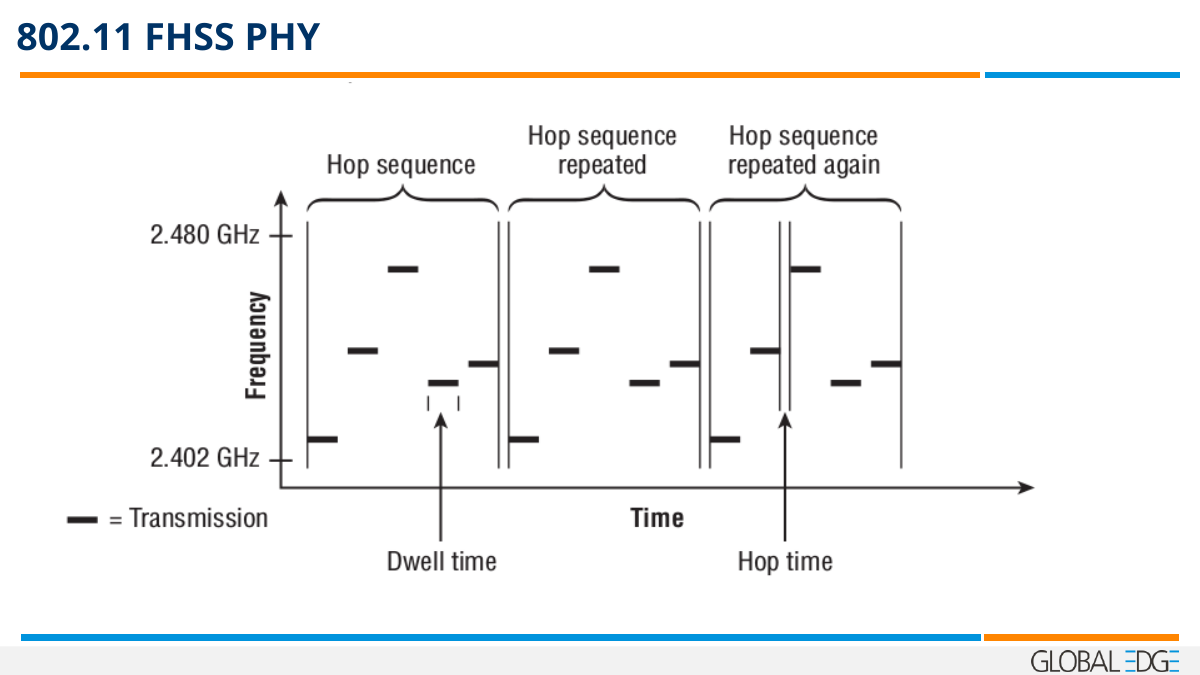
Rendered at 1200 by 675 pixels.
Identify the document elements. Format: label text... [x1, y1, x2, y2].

picture [1031, 650, 1179, 672]
title 802.11 FHSS PHY [6, 9, 1082, 63]
picture [23, 82, 1170, 626]
